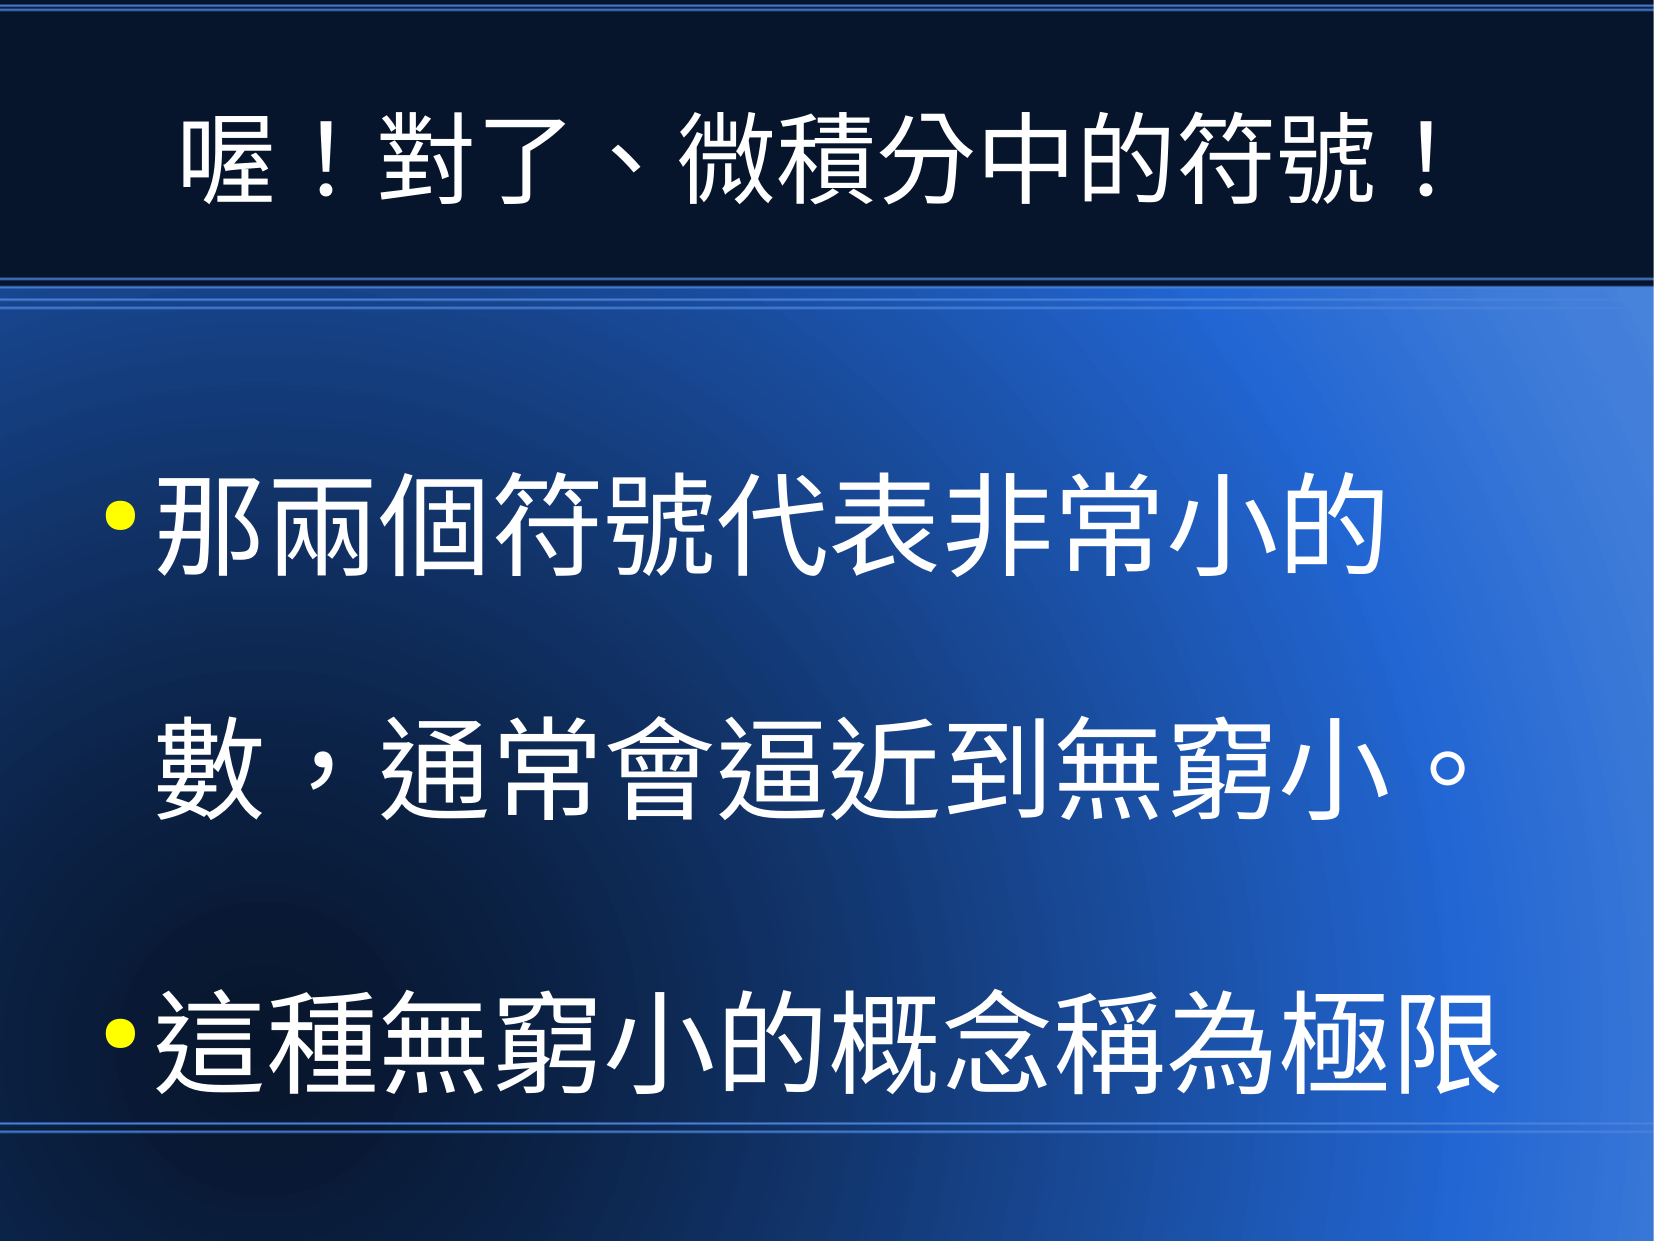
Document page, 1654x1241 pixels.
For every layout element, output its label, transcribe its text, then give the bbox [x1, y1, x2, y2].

picture [0, 0, 1654, 1241]
list 那兩個符號代表非常小的數，通常會逼近到無窮小。 這種無窮小的概念稱為極限 [82, 355, 1571, 1241]
title 喔！對了、微積分中的符號！ [82, 49, 1571, 257]
